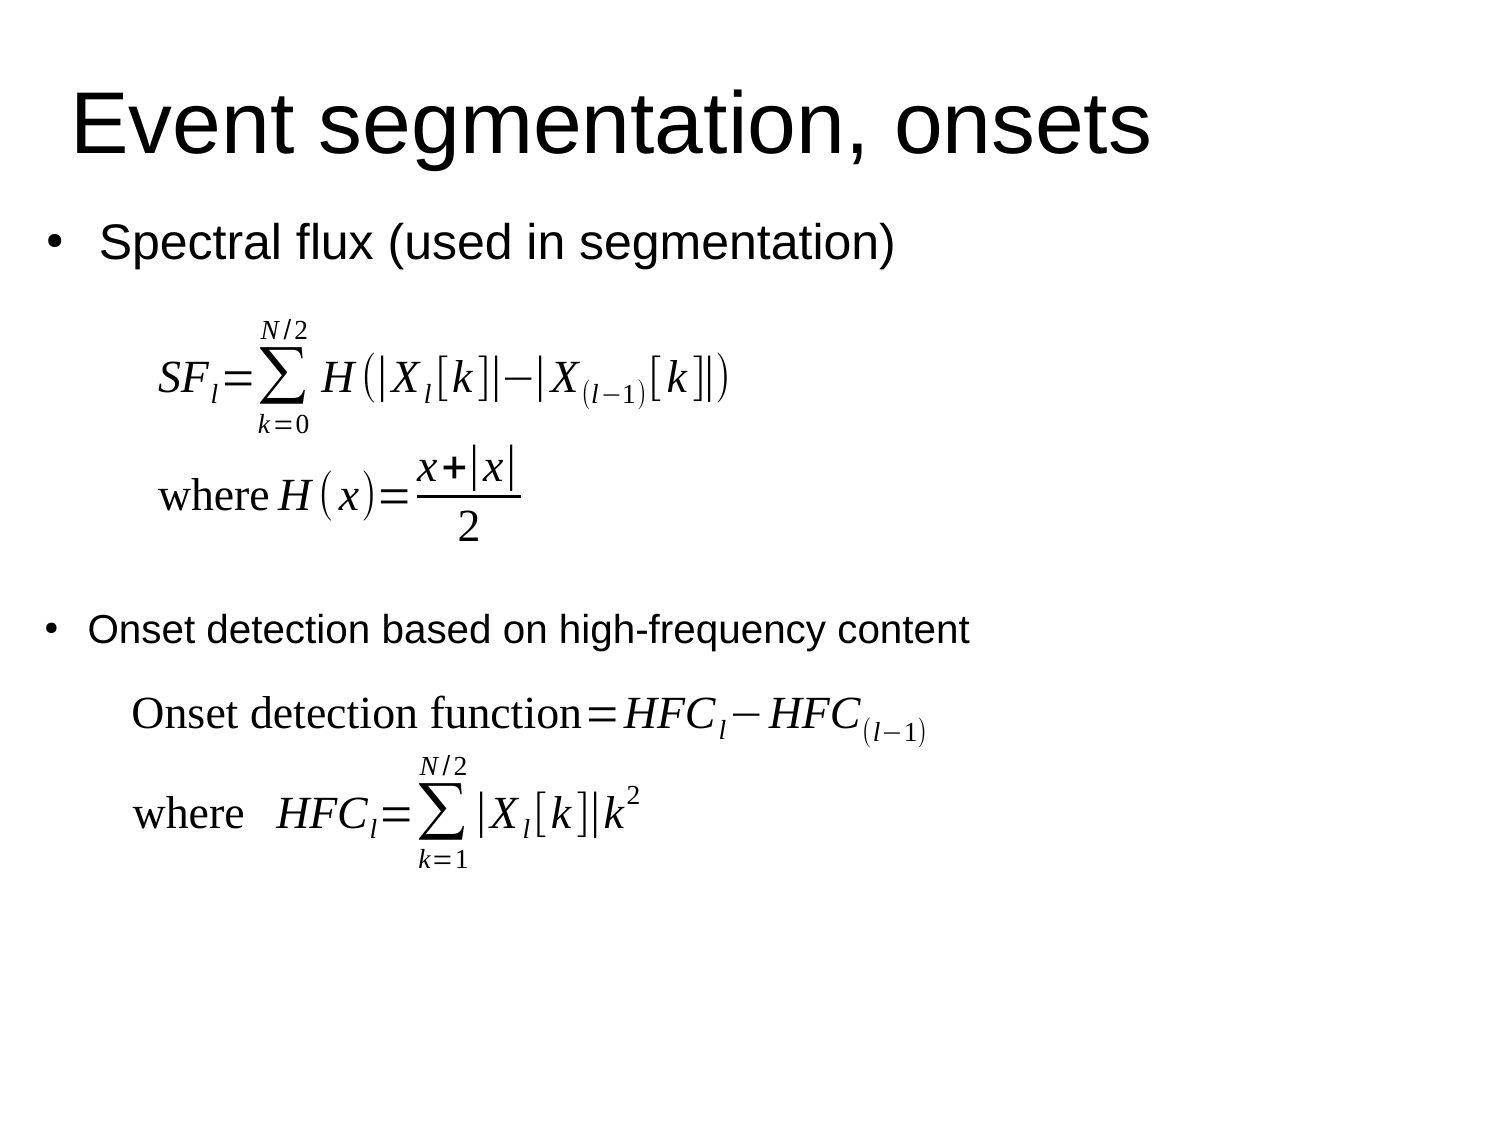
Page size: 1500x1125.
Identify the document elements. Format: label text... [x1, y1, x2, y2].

chart [124, 688, 934, 875]
list Spectral flux (used in segmentation) [28, 214, 1311, 330]
chart [150, 314, 736, 537]
list Onset detection based on high-frequency content [30, 537, 1313, 653]
title Event segmentation, onsets [38, 0, 1426, 248]
